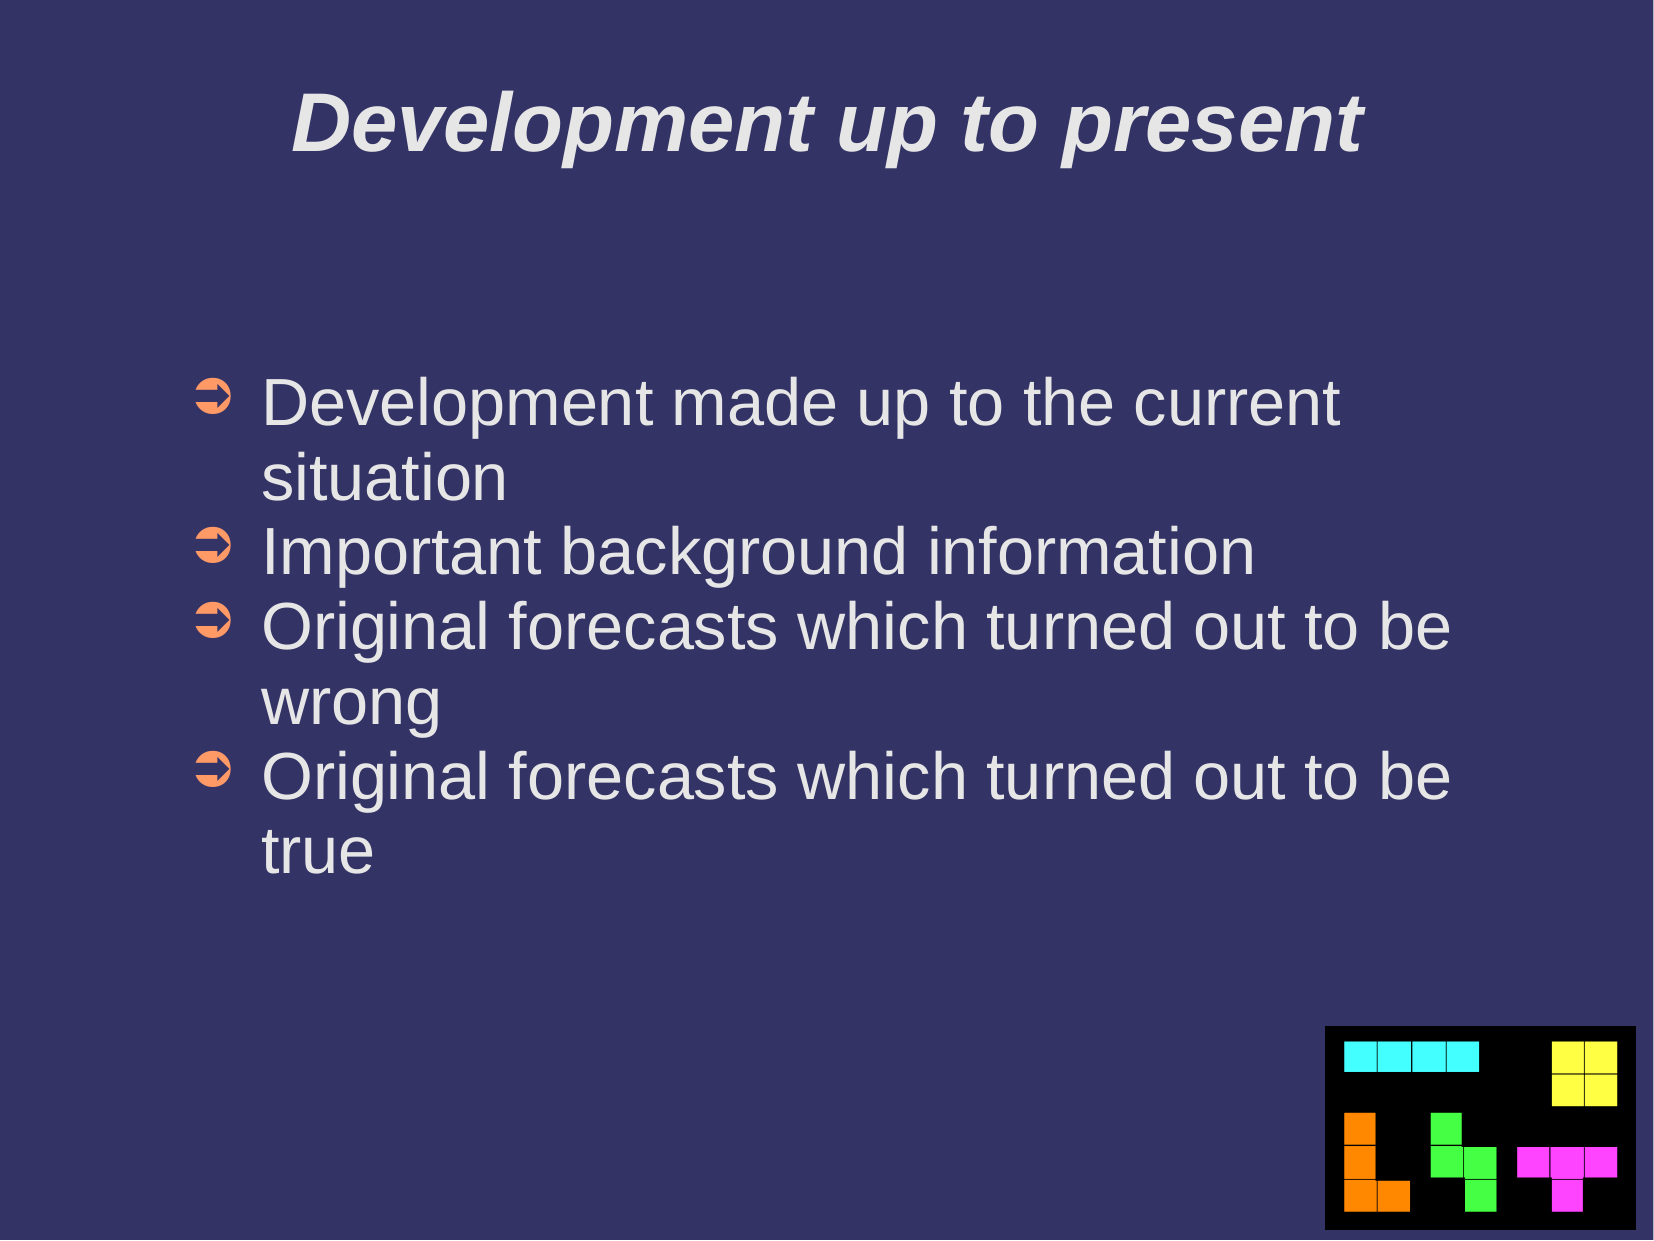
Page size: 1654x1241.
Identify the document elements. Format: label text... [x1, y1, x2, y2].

title Development up to present [121, 19, 1534, 227]
picture [1325, 1026, 1636, 1230]
list Development made up to the current situation Important background information Original forecasts which turned out to be wrong Original forecasts which turned out to be true [178, 364, 1570, 1147]
